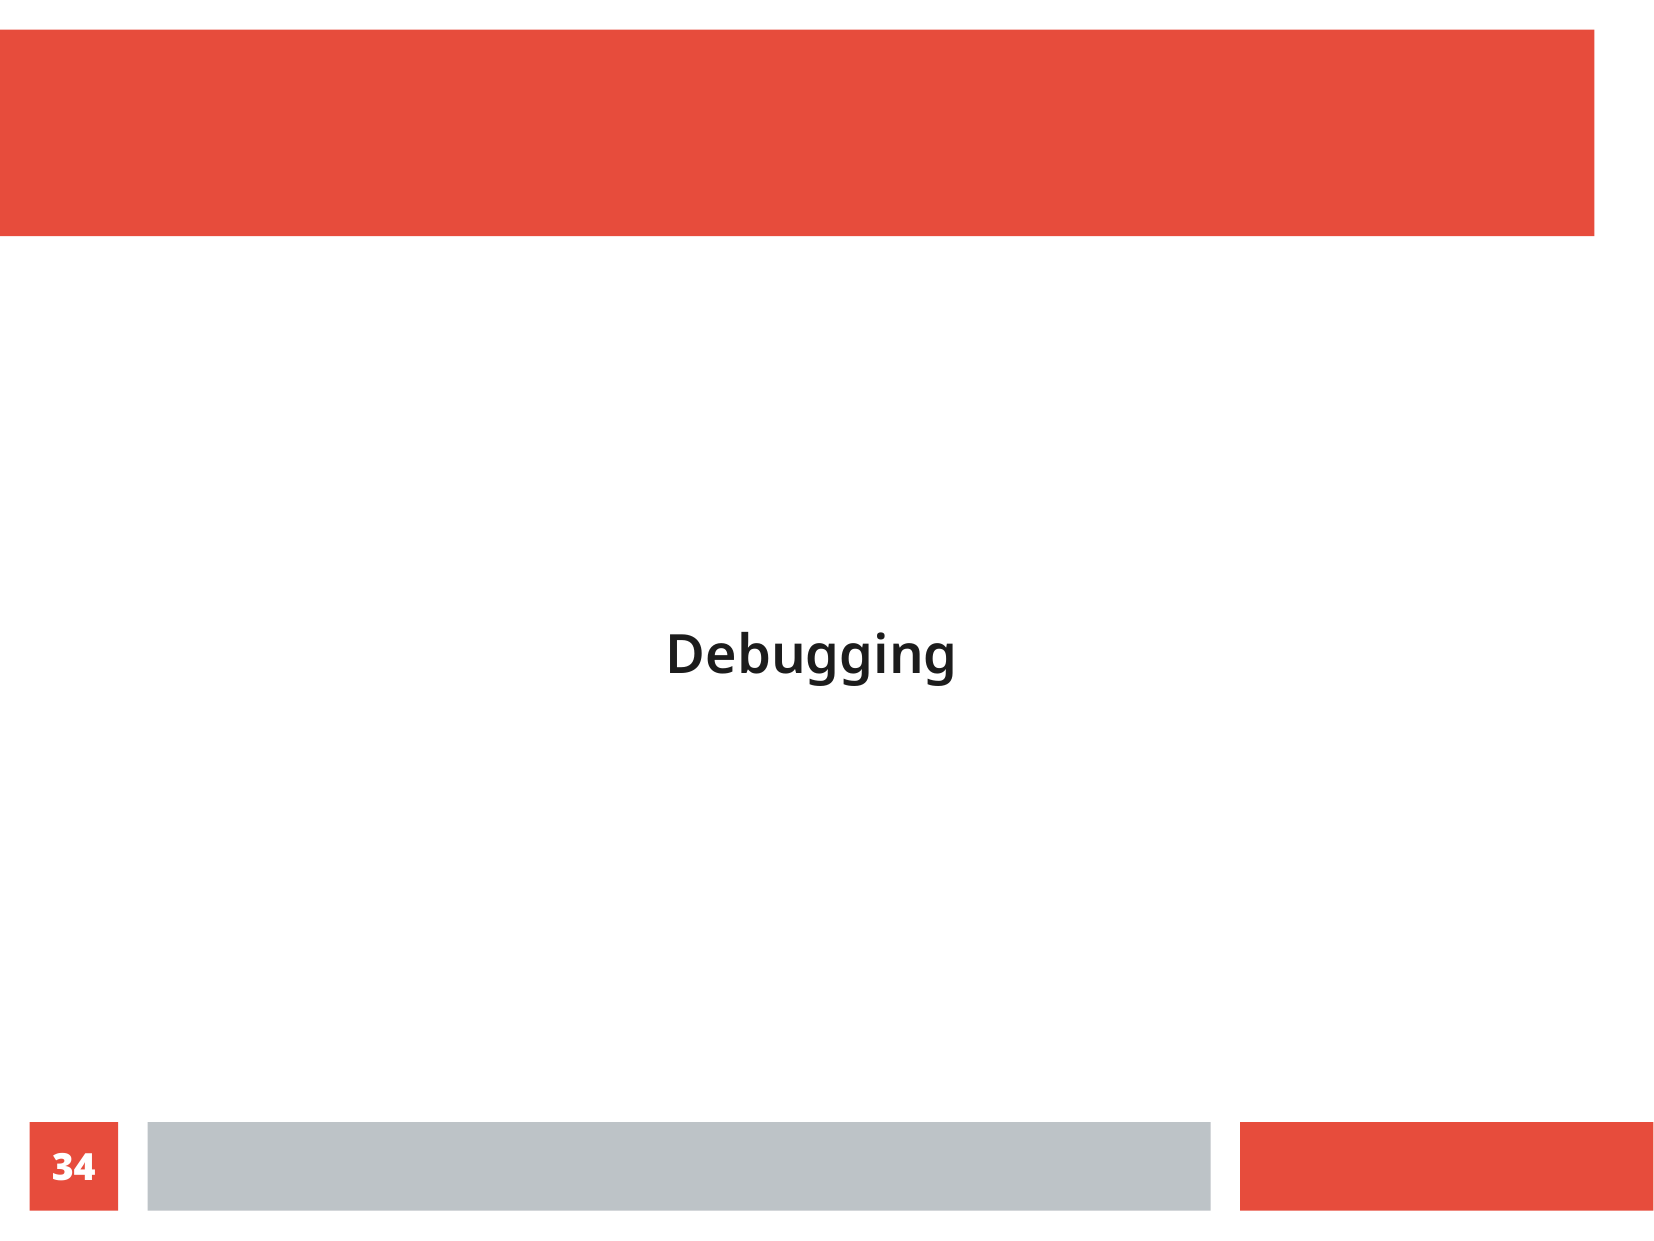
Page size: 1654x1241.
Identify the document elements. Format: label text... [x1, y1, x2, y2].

list Debugging [59, 268, 1565, 1037]
